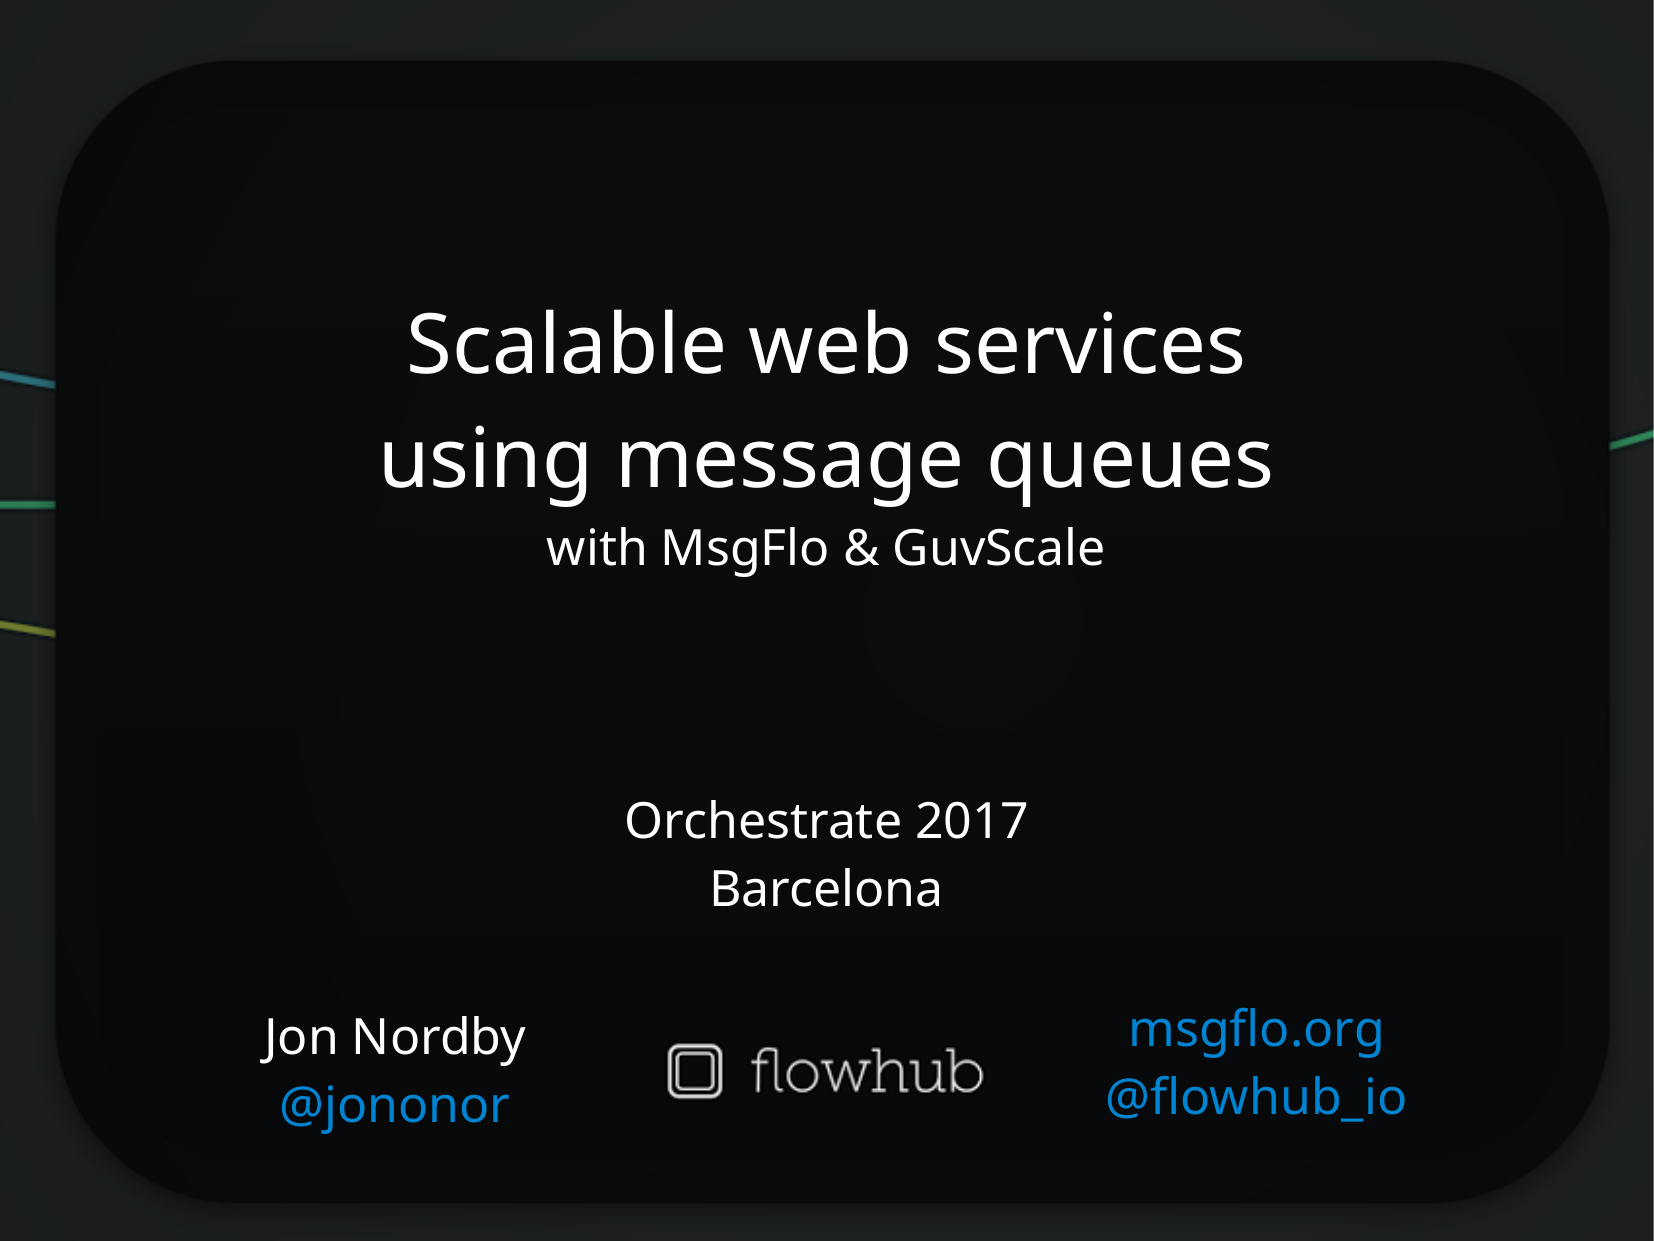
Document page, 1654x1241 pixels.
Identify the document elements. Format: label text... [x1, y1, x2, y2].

subtitle Scalable web services using message queues with MsgFlo & GuvScale Orchestrate 2017 Barcelona [82, 290, 1571, 1010]
text_box Jon Nordby @jononor [165, 1006, 626, 1132]
text_box msgflo.org @flowhub_io [1080, 973, 1434, 1149]
picture [0, 0, 1654, 1241]
